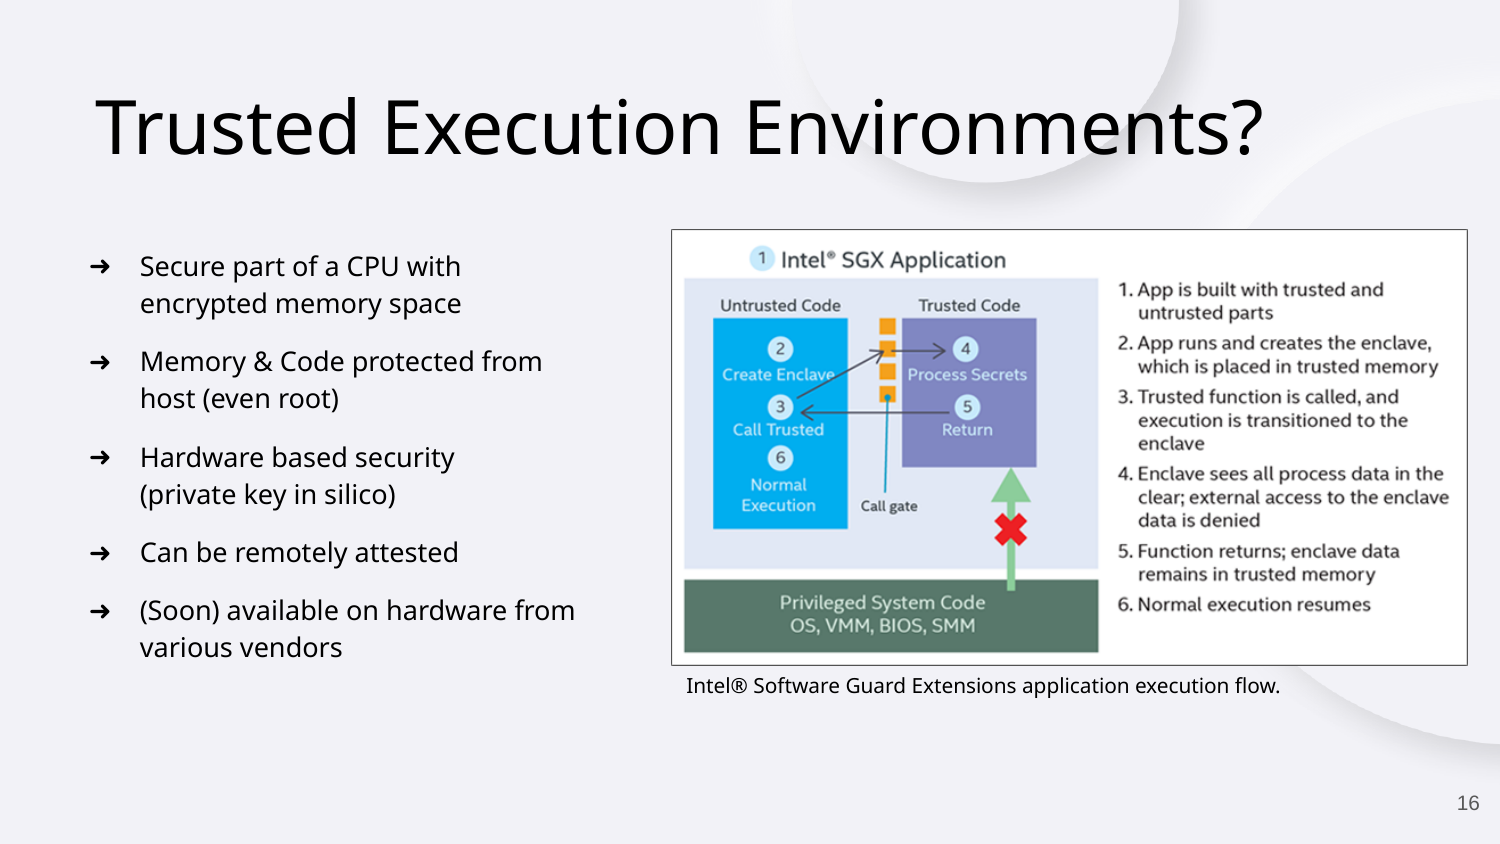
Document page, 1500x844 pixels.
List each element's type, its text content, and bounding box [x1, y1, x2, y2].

text_box Secure part of a CPU with encrypted memory space Memory & Code protected from host (even root) Hardware based security (private key in silico) Can be remotely attested (Soon) available on hardware from various vendors [49, 229, 594, 679]
picture [0, 0, 1500, 844]
text_box Trusted Execution Environments? [80, 77, 1469, 171]
text_box <numéro> [1415, 769, 1495, 834]
text_box Intel® Software Guard Extensions application execution flow. [671, 657, 1468, 725]
